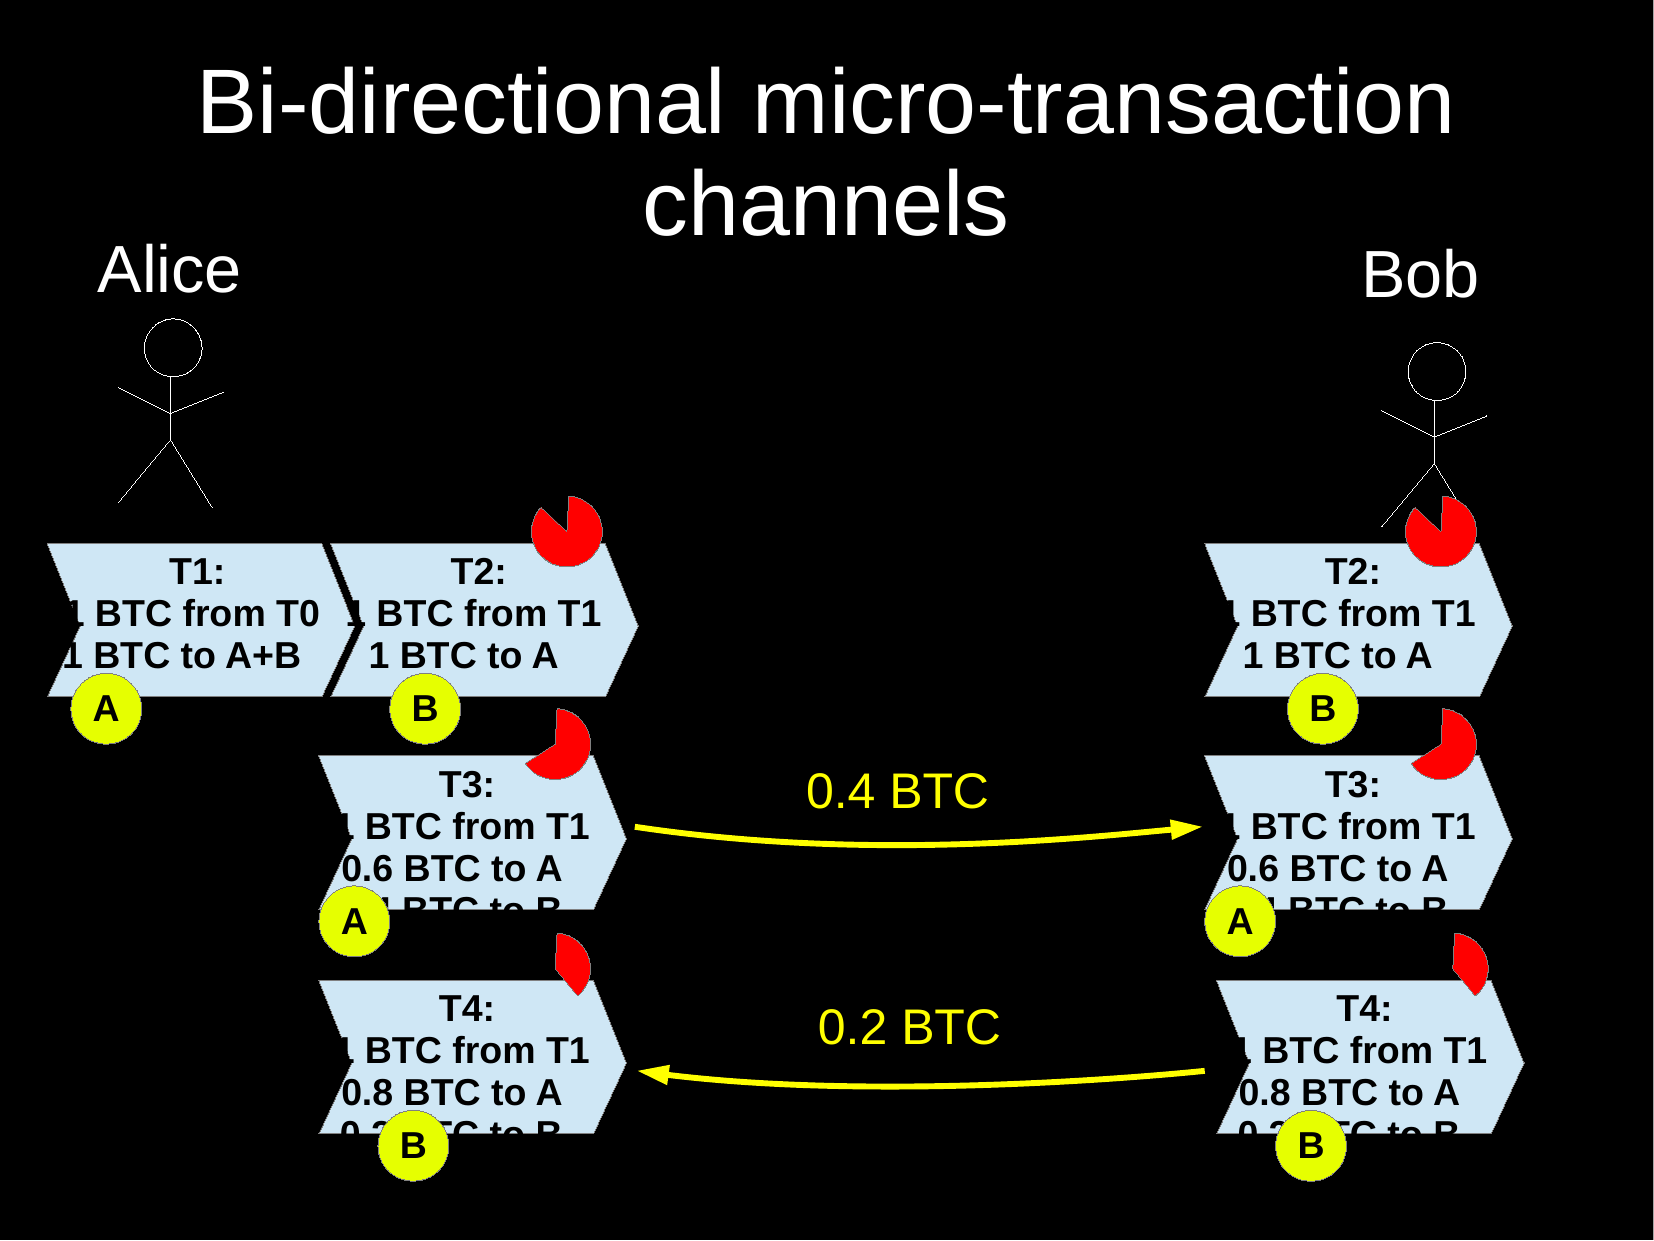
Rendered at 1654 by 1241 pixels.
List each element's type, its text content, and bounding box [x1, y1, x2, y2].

text_box Alice [82, 224, 308, 314]
text_box A [318, 885, 390, 957]
text_box [1411, 708, 1477, 780]
text_box B [1275, 1110, 1347, 1182]
text_box B [1287, 673, 1359, 745]
text_box [1452, 933, 1489, 996]
text_box T2: 1 BTC from T1 1 BTC to A [1204, 543, 1513, 697]
text_box T1: 1 BTC from T0 1 BTC to A+B [47, 543, 355, 697]
text_box B [377, 1110, 449, 1182]
text_box T2: 1 BTC from T1 1 BTC to A [330, 543, 639, 697]
text_box [1405, 496, 1477, 567]
text_box T4: 1 BTC from T1 0.8 BTC to A 0.2 BTC to B [318, 980, 627, 1134]
text_box [555, 933, 591, 996]
text_box [531, 496, 603, 567]
text_box A [70, 673, 142, 745]
text_box A [1204, 885, 1276, 957]
text_box [525, 708, 591, 780]
text_box B [389, 673, 461, 745]
text_box 0.4 BTC [791, 755, 1016, 827]
text_box T4: 1 BTC from T1 0.8 BTC to A 0.2 BTC to B [1216, 980, 1525, 1134]
title Bi-directional micro-transaction channels [82, 49, 1571, 257]
text_box T3: 1 BTC from T1 0.6 BTC to A 0.4 BTC to B [1204, 755, 1513, 910]
text_box Bob [1346, 229, 1571, 320]
text_box T3: 1 BTC from T1 0.6 BTC to A 0.4 BTC to B [318, 755, 627, 910]
text_box 0.2 BTC [803, 992, 1028, 1063]
